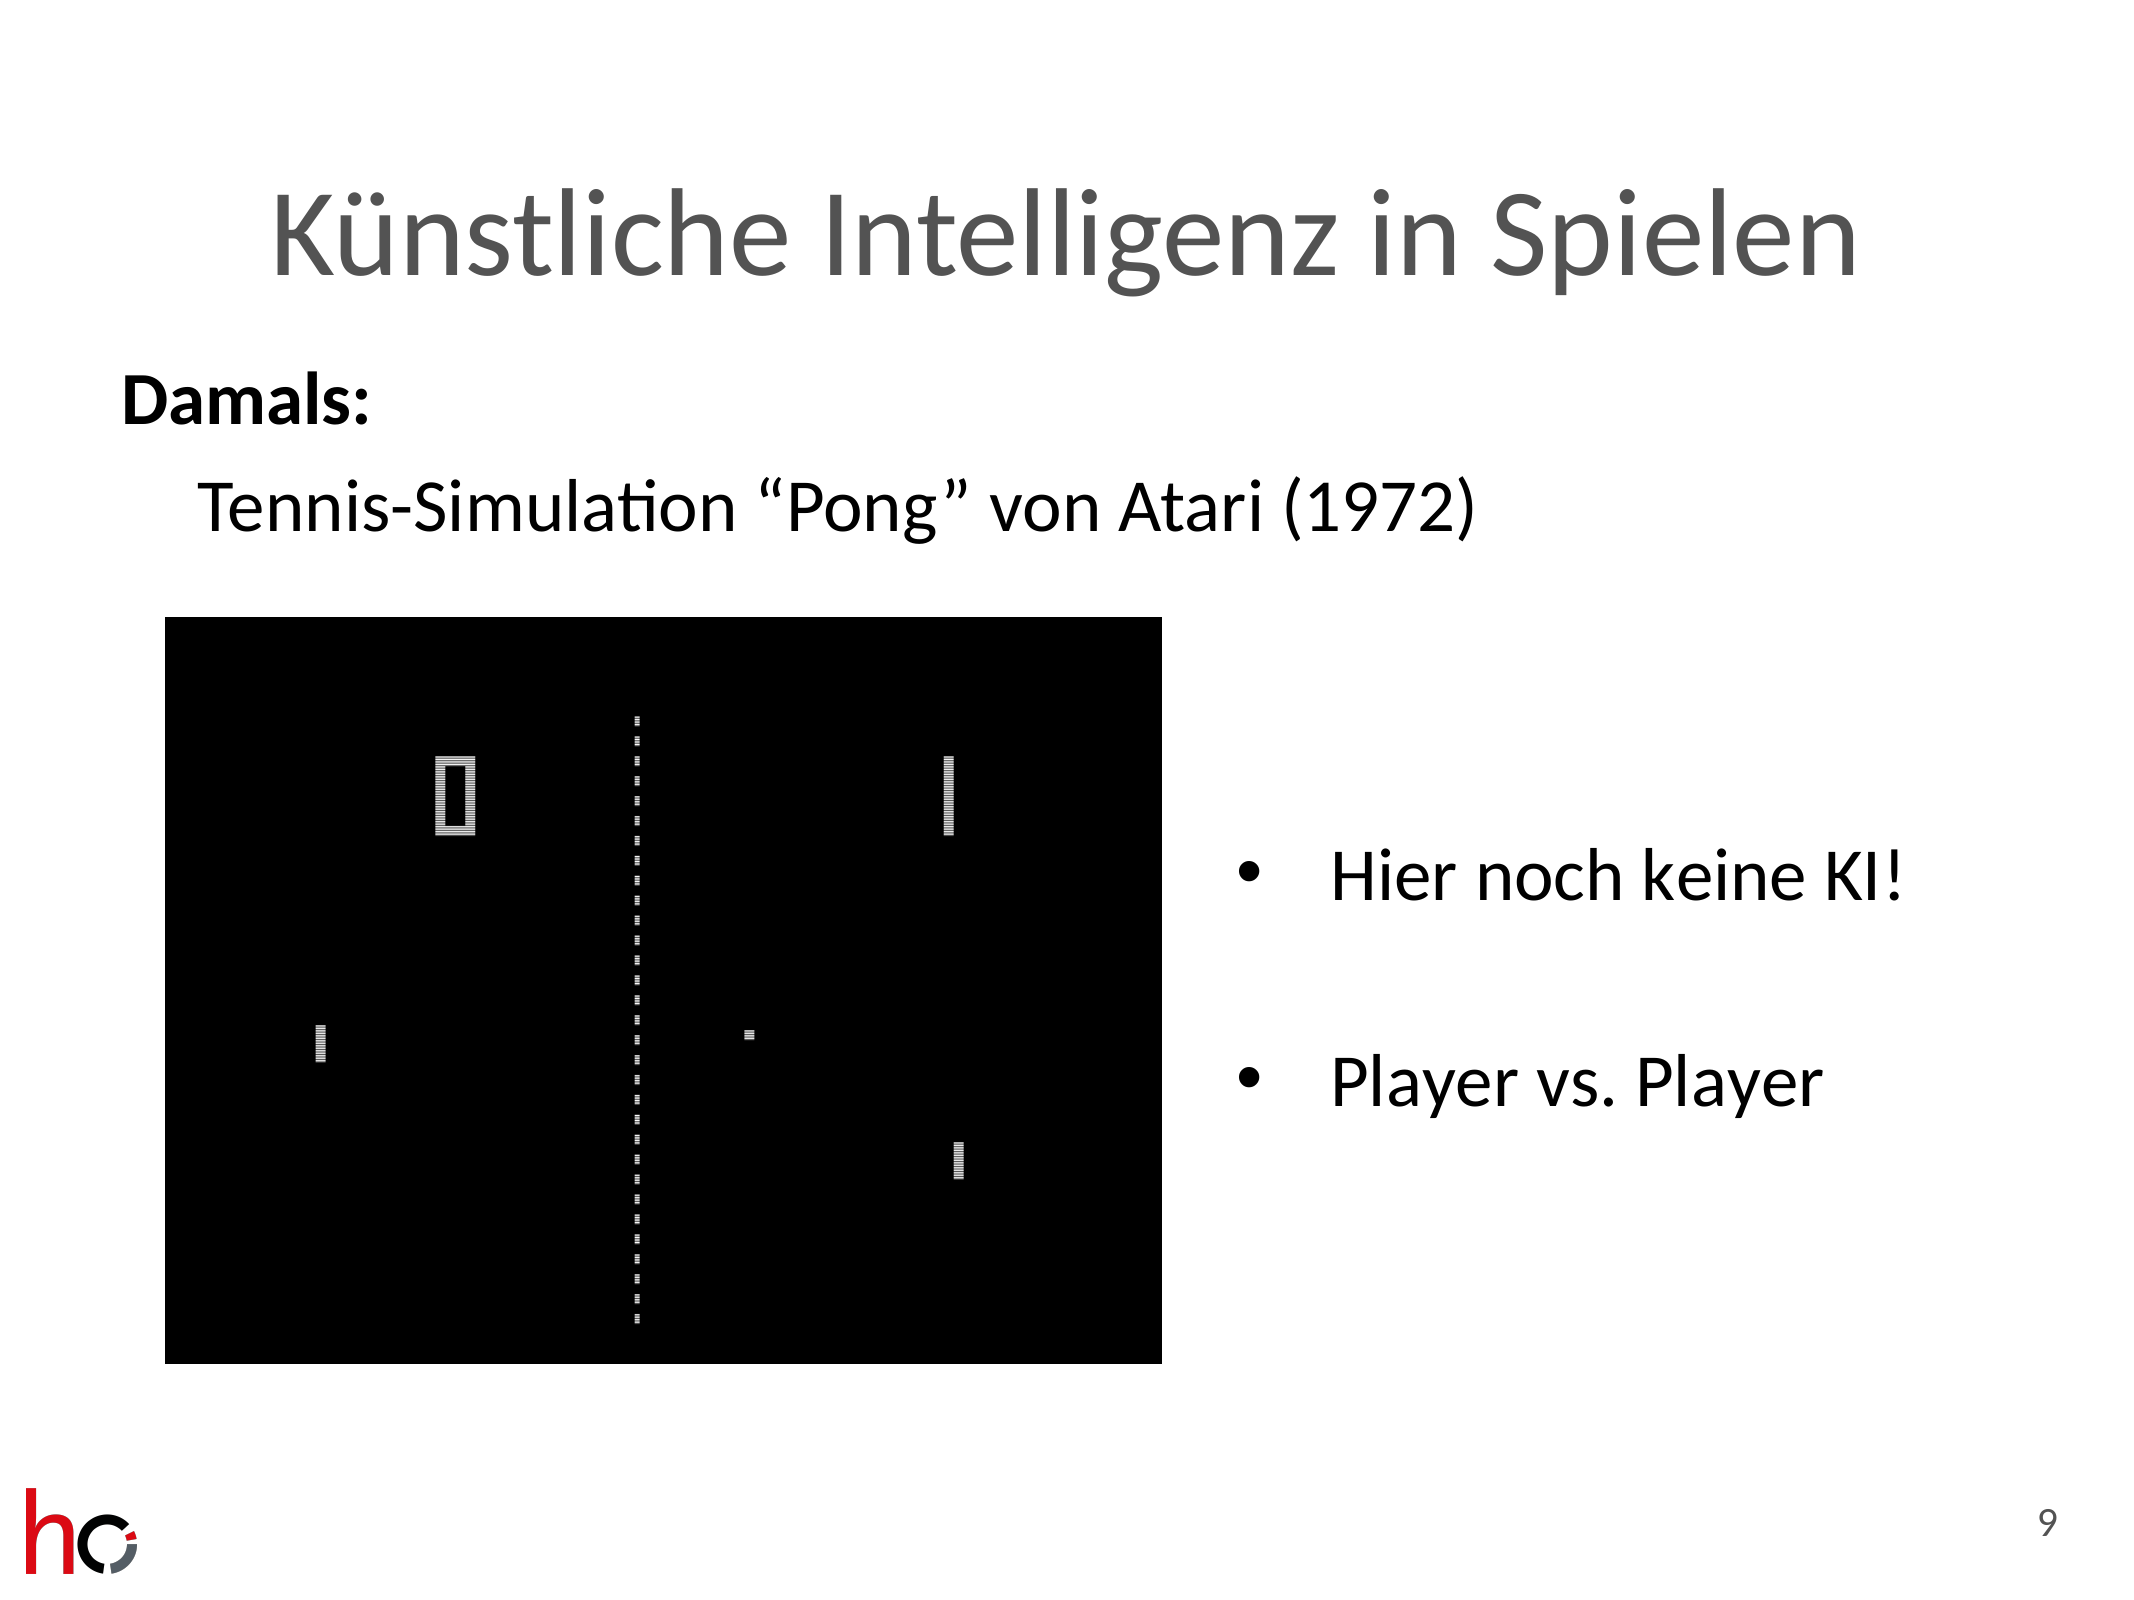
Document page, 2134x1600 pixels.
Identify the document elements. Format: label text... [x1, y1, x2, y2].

text_box Hier noch keine KI! [1128, 805, 2016, 923]
text_box Player vs. Player [1128, 1011, 1934, 1129]
title Künstliche Intelligenz in Spielen [208, 142, 1925, 349]
text_box Damals: Tennis-Simulation “Pong” von Atari (1972) [33, 349, 1925, 558]
picture [165, 617, 1162, 1365]
text_box [2021, 1497, 2120, 1569]
